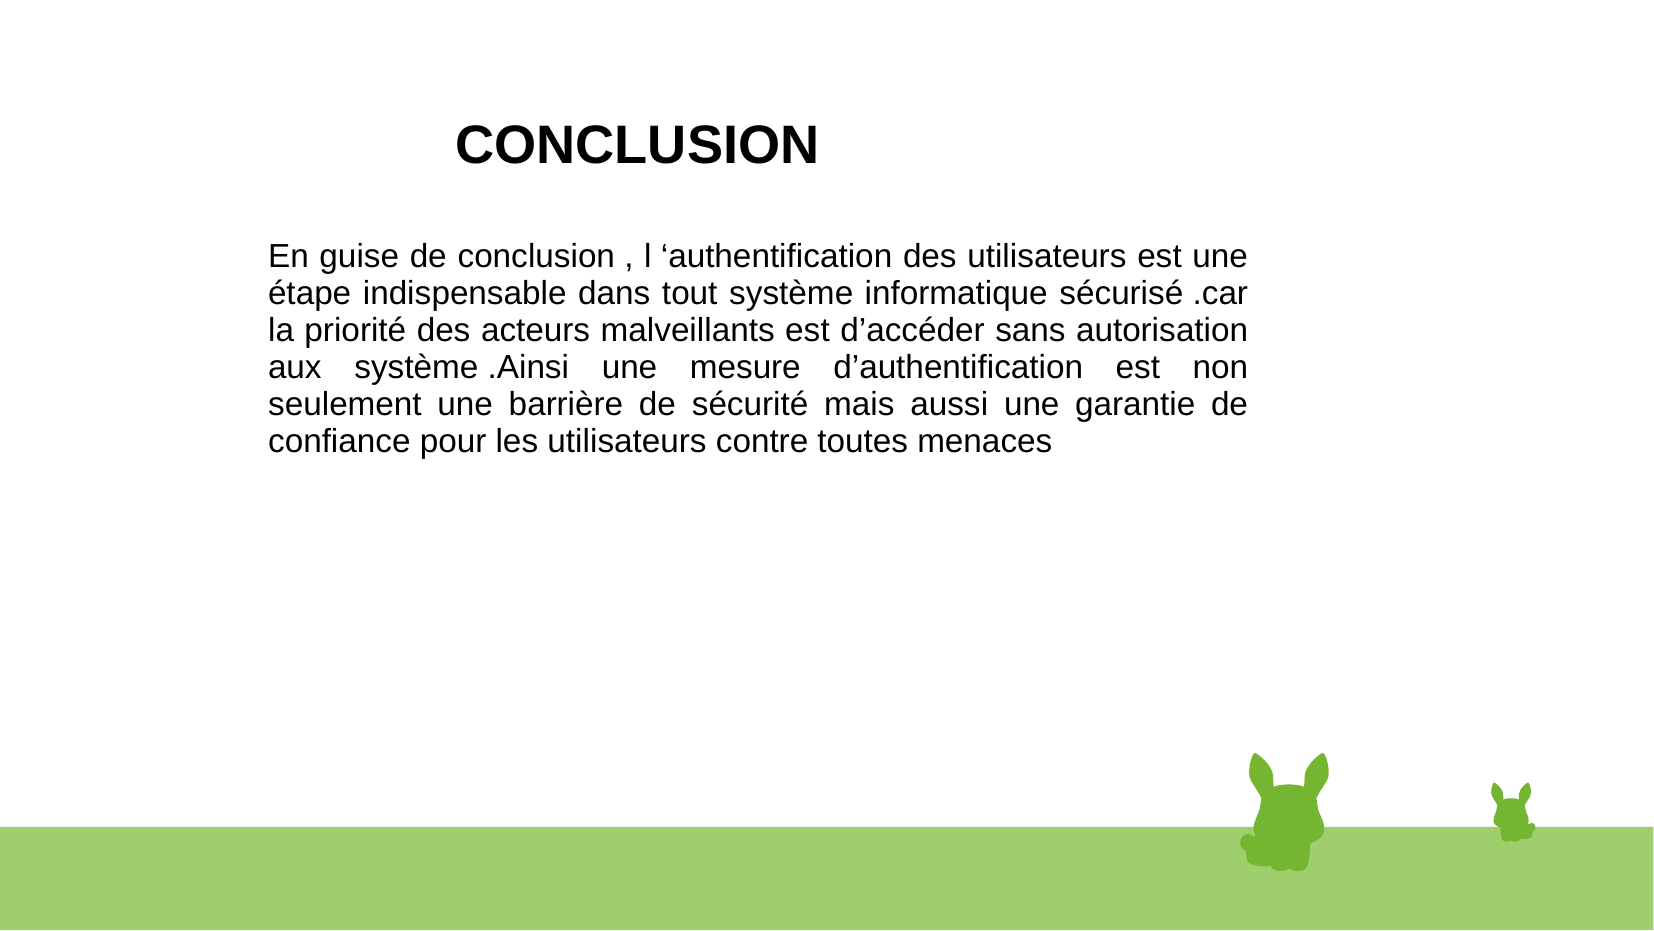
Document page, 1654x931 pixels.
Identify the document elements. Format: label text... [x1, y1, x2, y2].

title CONCLUSION [0, 70, 1376, 219]
list En guise de conclusion , l ‘authentification des utilisateurs est une étape indispensable dans tout système informatique sécurisé .car la priorité des acteurs malveillants est d’accéder sans autorisation aux système .Ainsi une mesure d’authentification est non seulement une barrière de sécurité mais aussi une garantie de confiance pour les utilisateurs contre toutes menaces [197, 237, 1250, 770]
